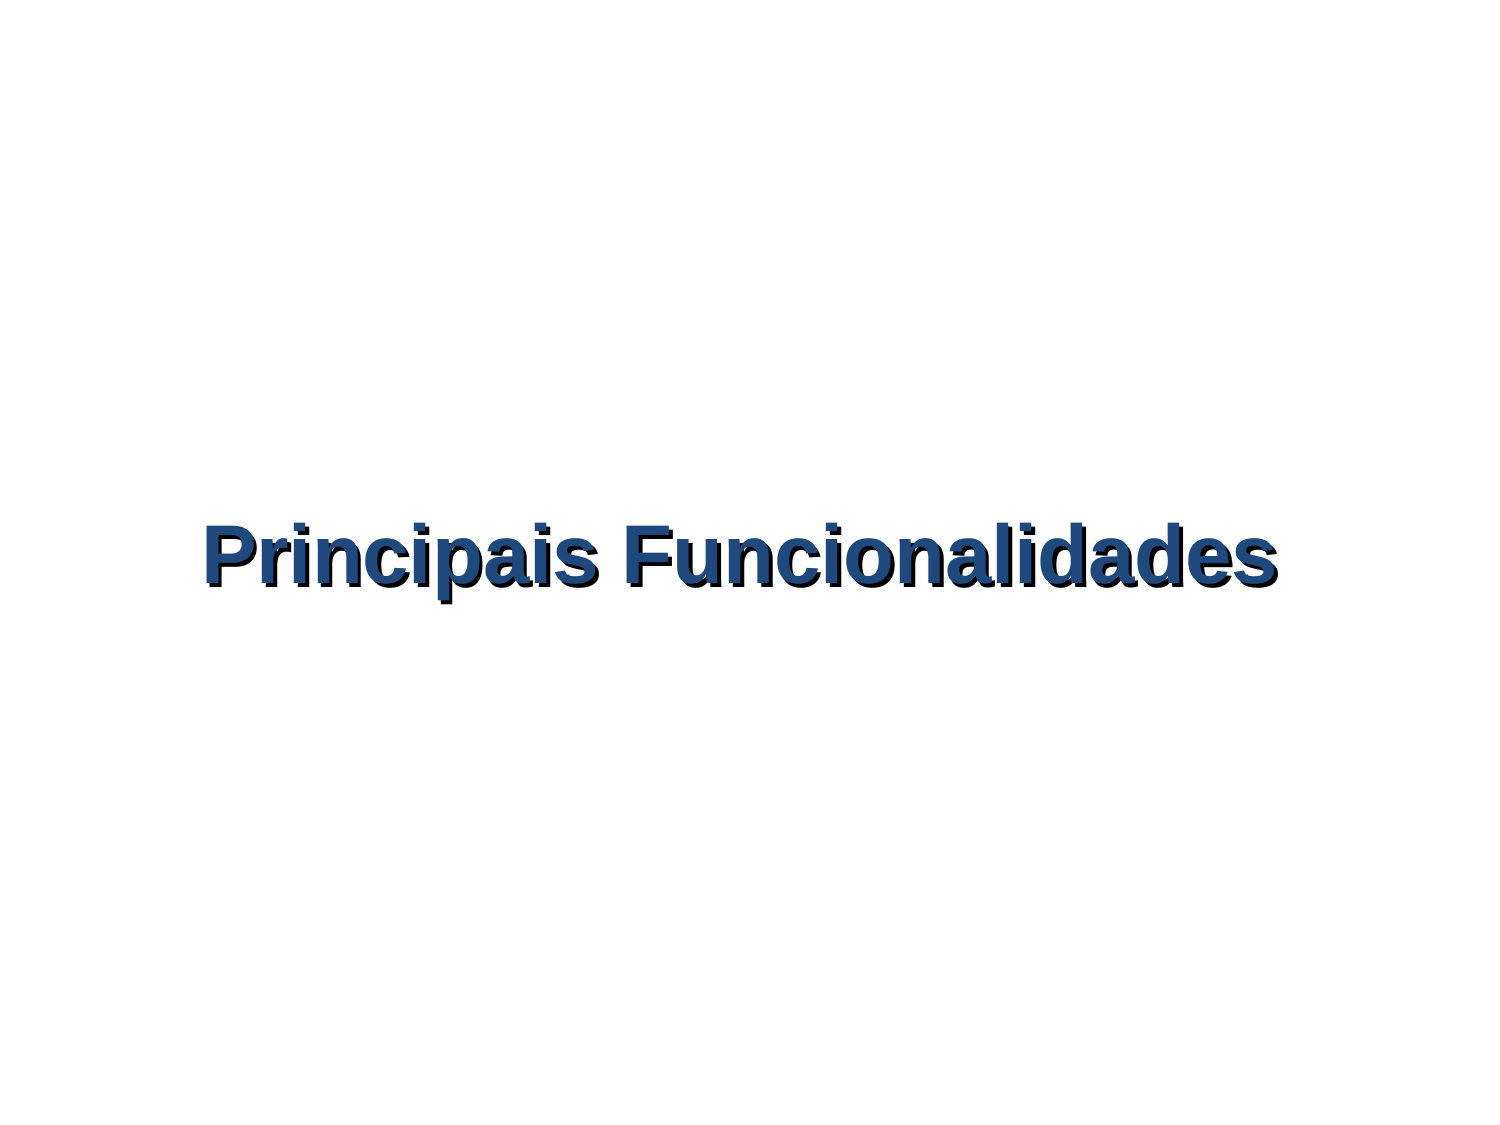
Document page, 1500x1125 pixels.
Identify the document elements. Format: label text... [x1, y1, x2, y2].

title Principais Funcionalidades [64, 456, 1415, 644]
